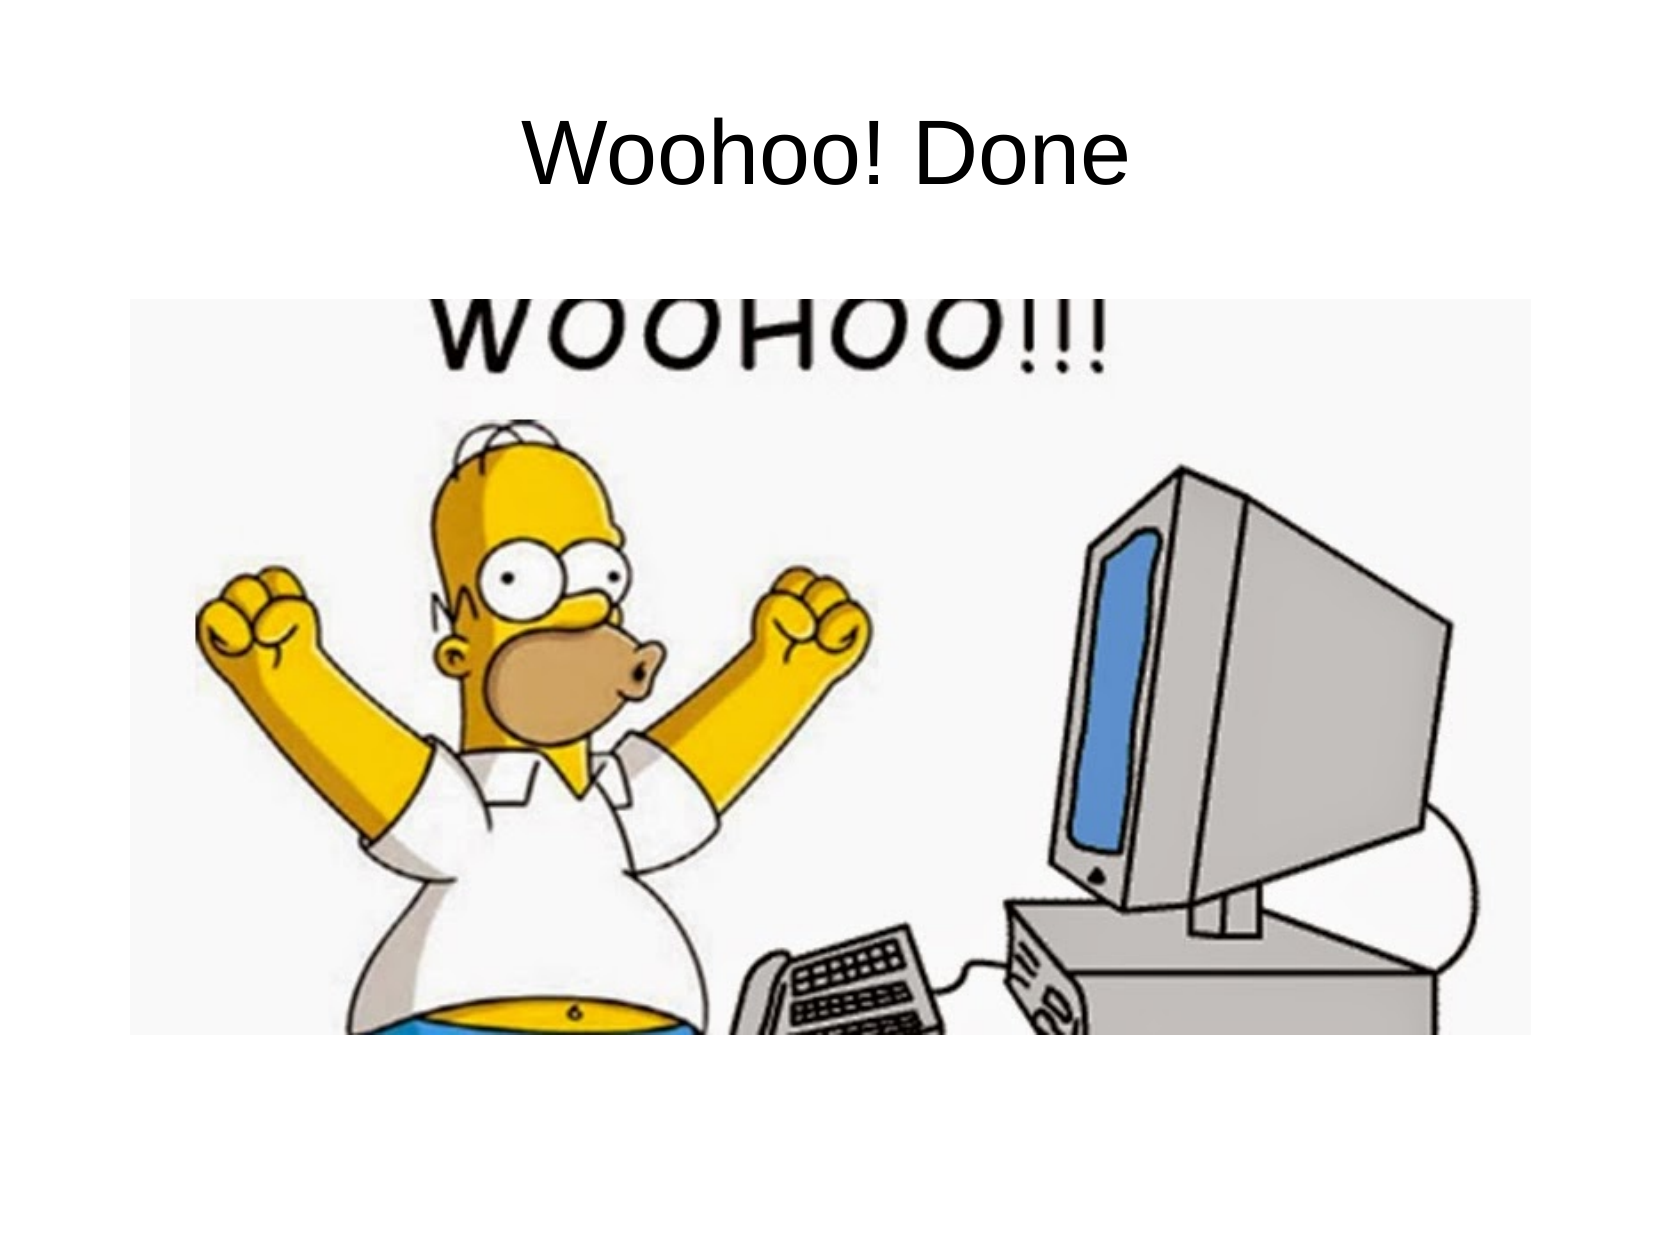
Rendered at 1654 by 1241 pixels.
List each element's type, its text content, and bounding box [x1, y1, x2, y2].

picture [130, 299, 1531, 1036]
title Woohoo! Done [82, 49, 1571, 257]
